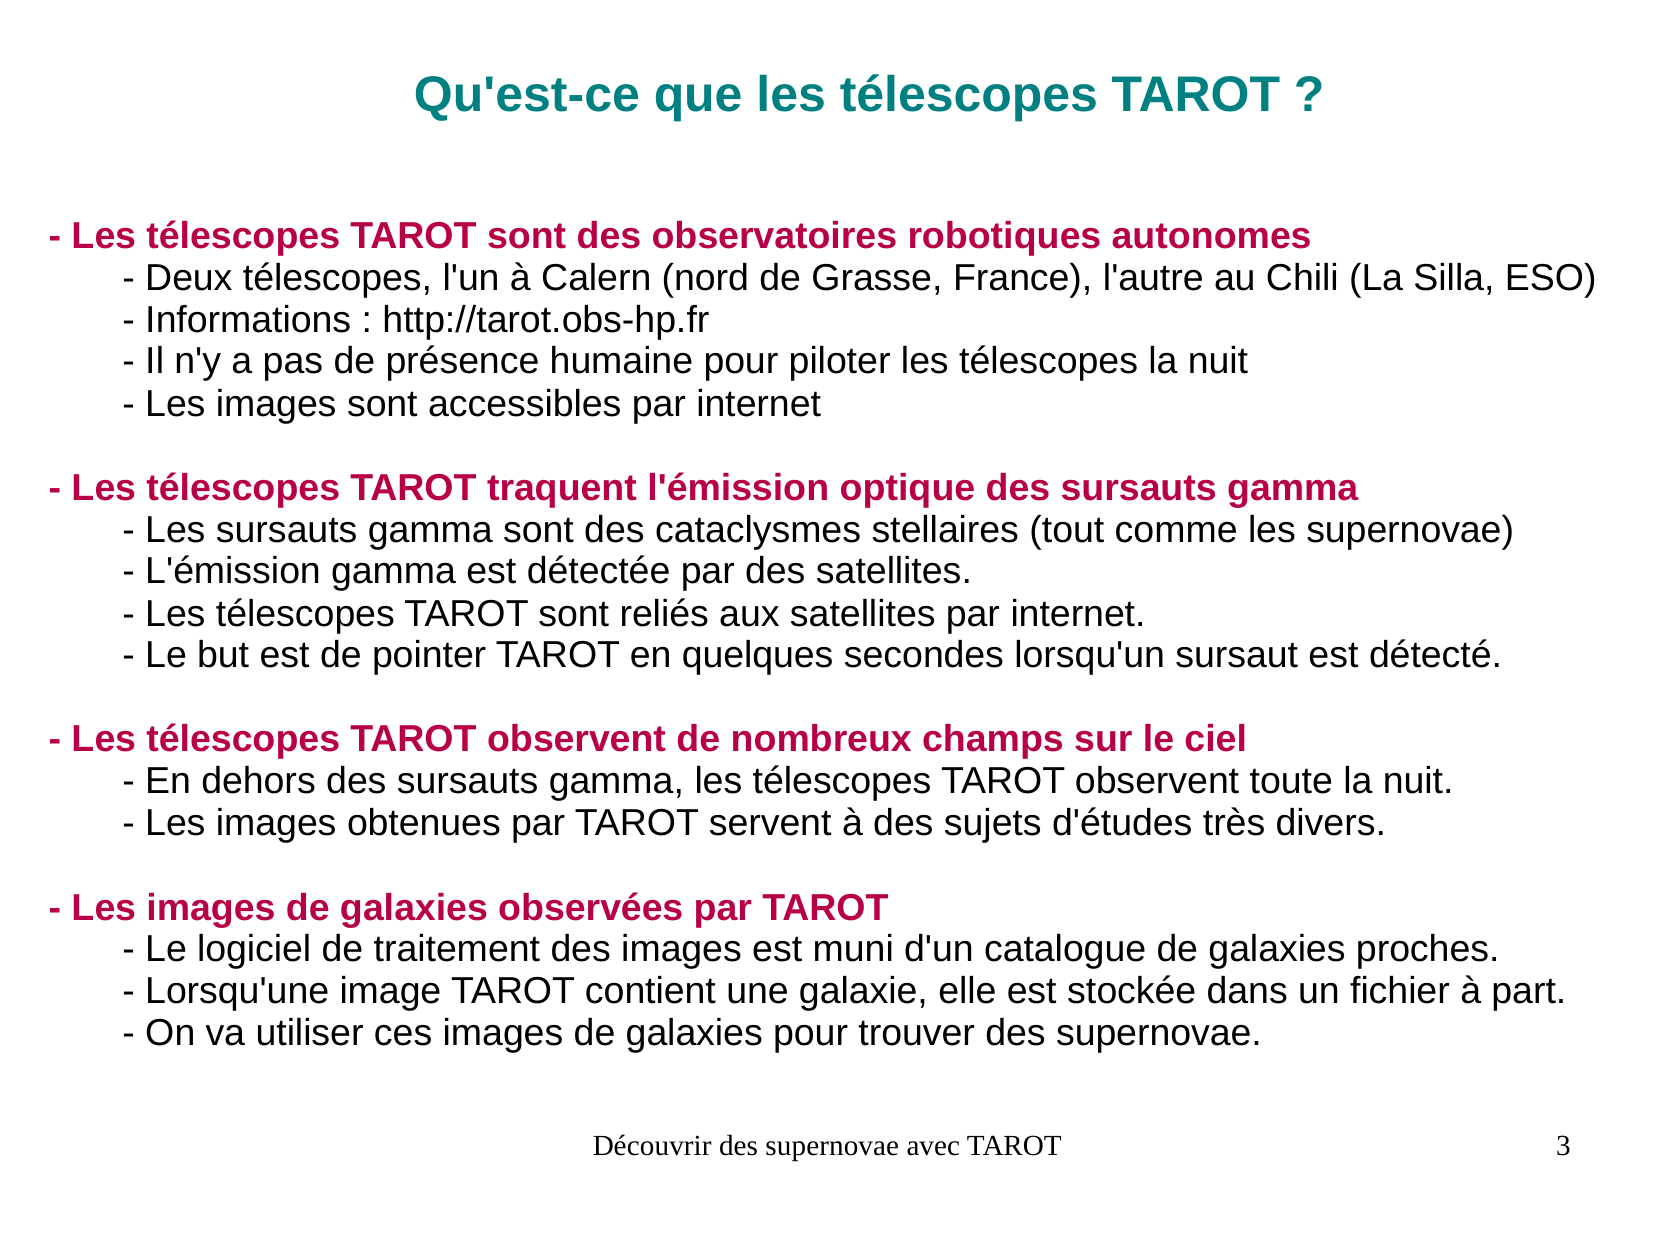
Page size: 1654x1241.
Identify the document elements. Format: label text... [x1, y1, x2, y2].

text_box Qu'est-ce que les télescopes TAROT ? [399, 59, 1341, 131]
text_box - Les télescopes TAROT sont des observatoires robotiques autonomes - Deux télescopes, l'un à Calern (nord de Grasse, France), l'autre au Chili (La Silla, ESO) - Informations : http://tarot.obs-hp.fr - Il n'y a pas de présence humaine pour piloter les télescopes la nuit - Les images sont accessibles par internet - Les télescopes TAROT traquent l'émission optique des sursauts gamma - Les sursauts gamma sont des cataclysmes stellaires (tout comme les supernovae) - L'émission gamma est détectée par des satellites. - Les télescopes TAROT sont reliés aux satellites par internet. - Le but est de pointer TAROT en quelques secondes lorsqu'un sursaut est détecté. - Les télescopes TAROT observent de nombreux champs sur le ciel - En dehors des sursauts gamma, les télescopes TAROT observent toute la nuit. - Les images obtenues par TAROT servent à des sujets d'études très divers. - Les images de galaxies observées par TAROT - Le logiciel de traitement des images est muni d'un catalogue de galaxies proches. - Lorsqu'une image TAROT contient une galaxie, elle est stockée dans un fichier à part. - On va utiliser ces images de galaxies pour trouver des supernovae. [33, 206, 1613, 1152]
